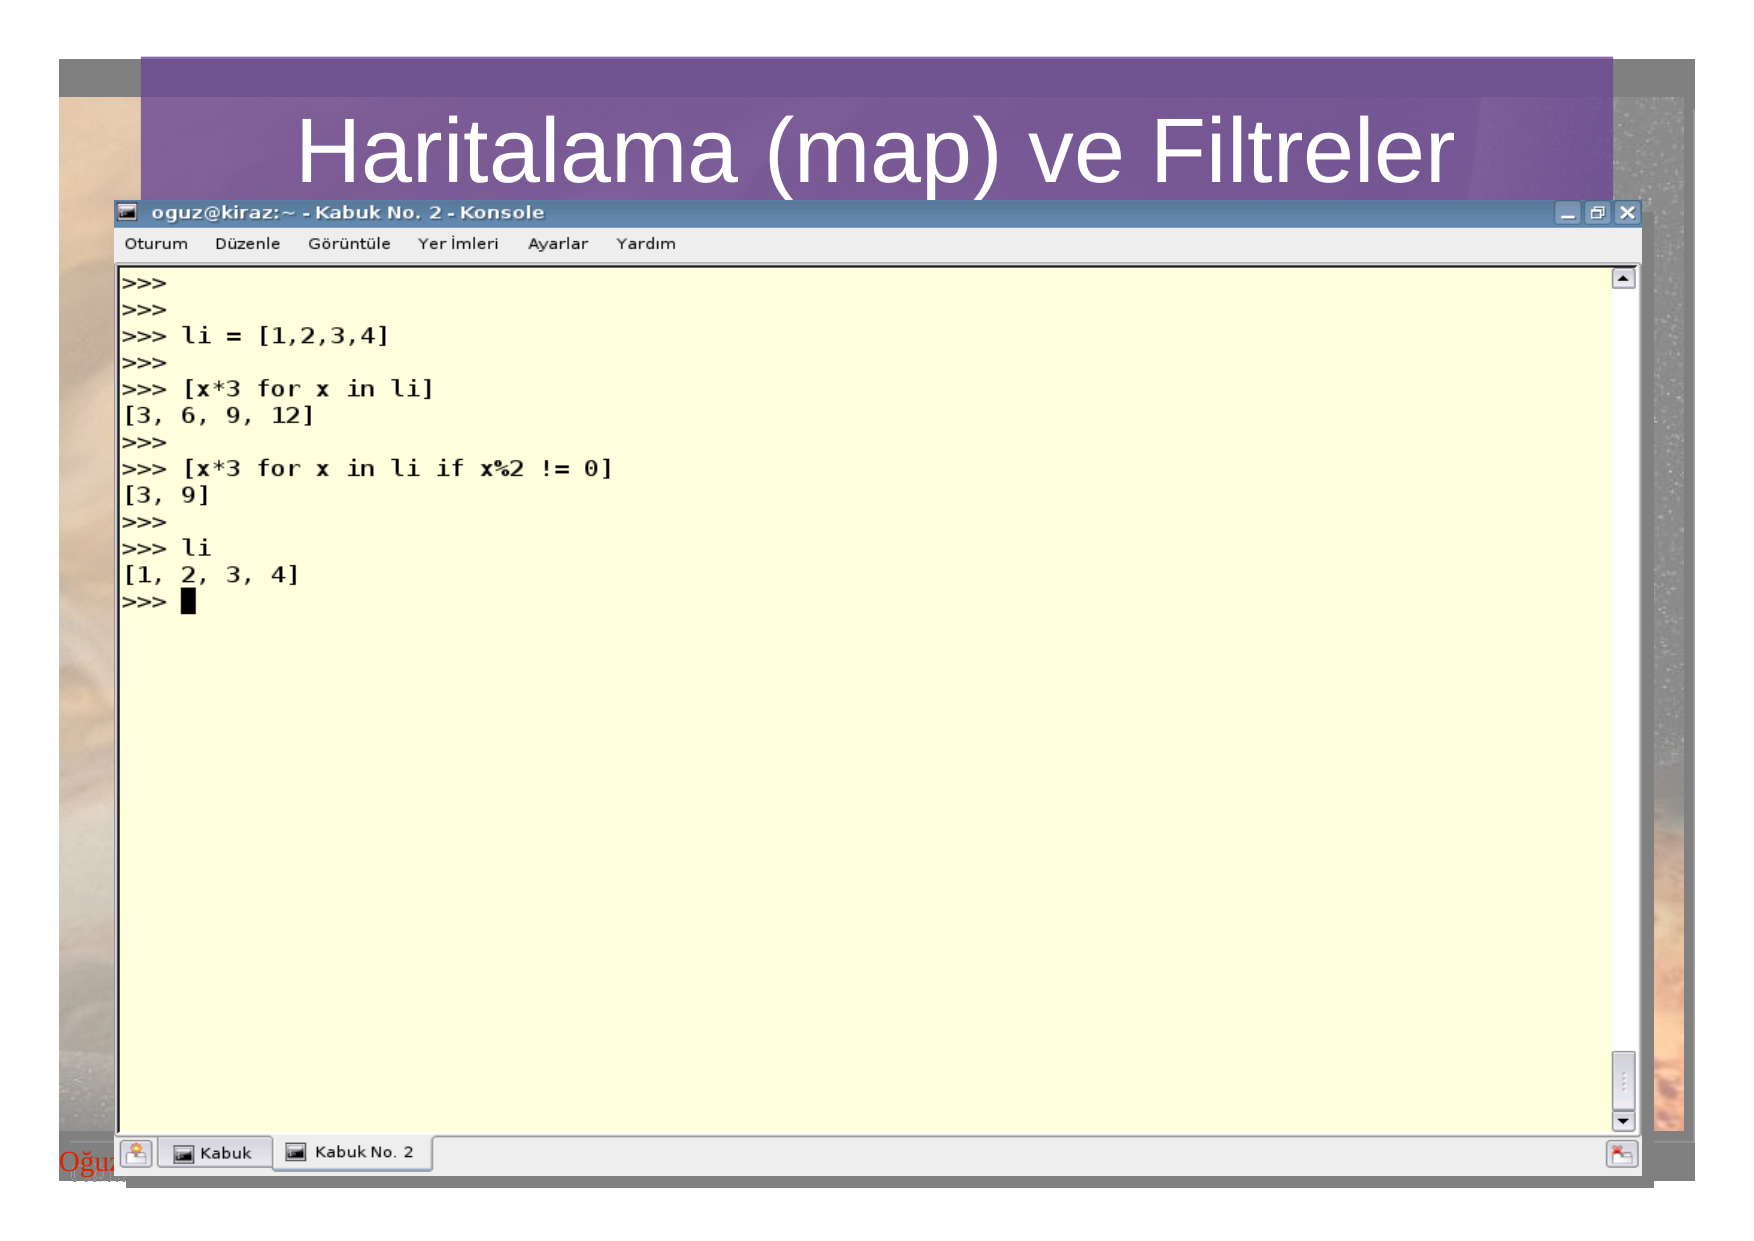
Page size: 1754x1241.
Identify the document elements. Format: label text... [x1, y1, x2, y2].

picture [59, 97, 1684, 1176]
title Haritalama (map) ve Filtreler [140, 56, 1614, 200]
